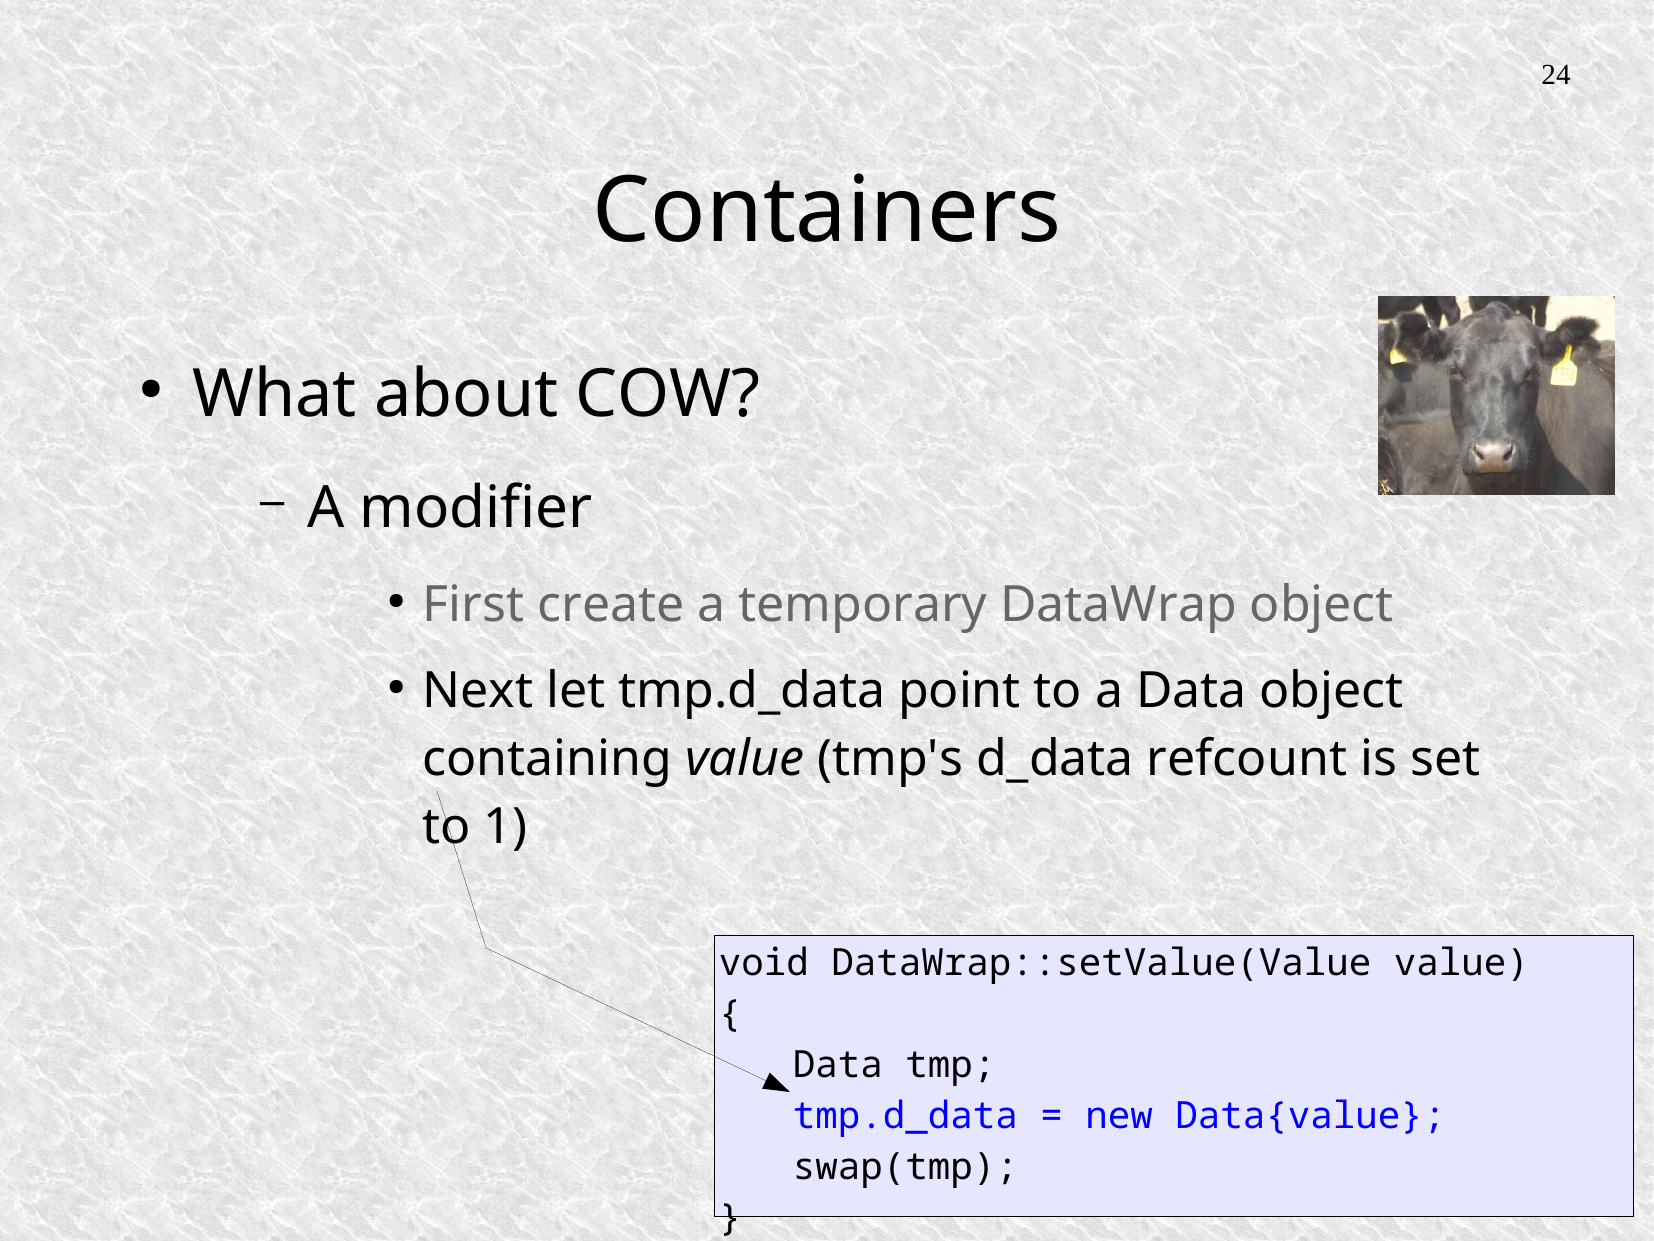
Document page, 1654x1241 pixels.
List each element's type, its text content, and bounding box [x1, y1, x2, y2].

list What about COW? A modifier First create a temporary DataWrap object Next let tmp.d_data point to a Data object containing value (tmp's d_data refcount is set to 1) [121, 344, 1534, 1188]
text_box void DataWrap::setValue(Value value) { Data tmp; tmp.d_data = new Data{value}; swap(tmp); } [719, 935, 1530, 1197]
title Containers [121, 102, 1534, 311]
picture [0, 0, 1654, 1241]
text_box [714, 935, 1634, 1217]
